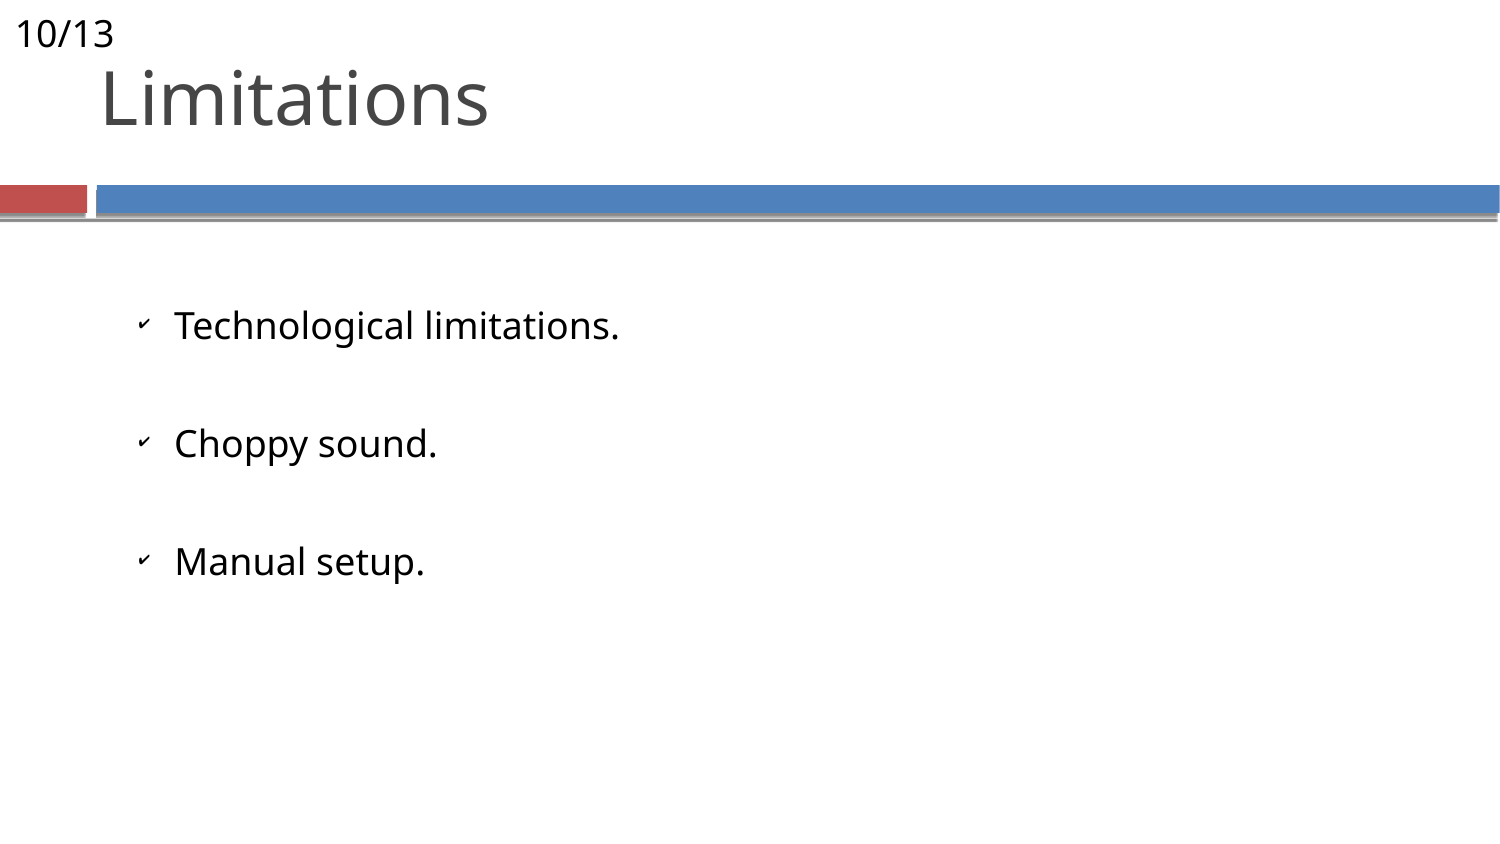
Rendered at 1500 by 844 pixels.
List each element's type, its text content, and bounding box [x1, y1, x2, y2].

text_box Manual setup. [124, 528, 793, 593]
text_box 10/13 [0, 0, 151, 64]
text_box Limitations [99, 13, 1438, 179]
text_box Technological limitations. [123, 292, 793, 356]
text_box Choppy sound. [124, 410, 793, 475]
